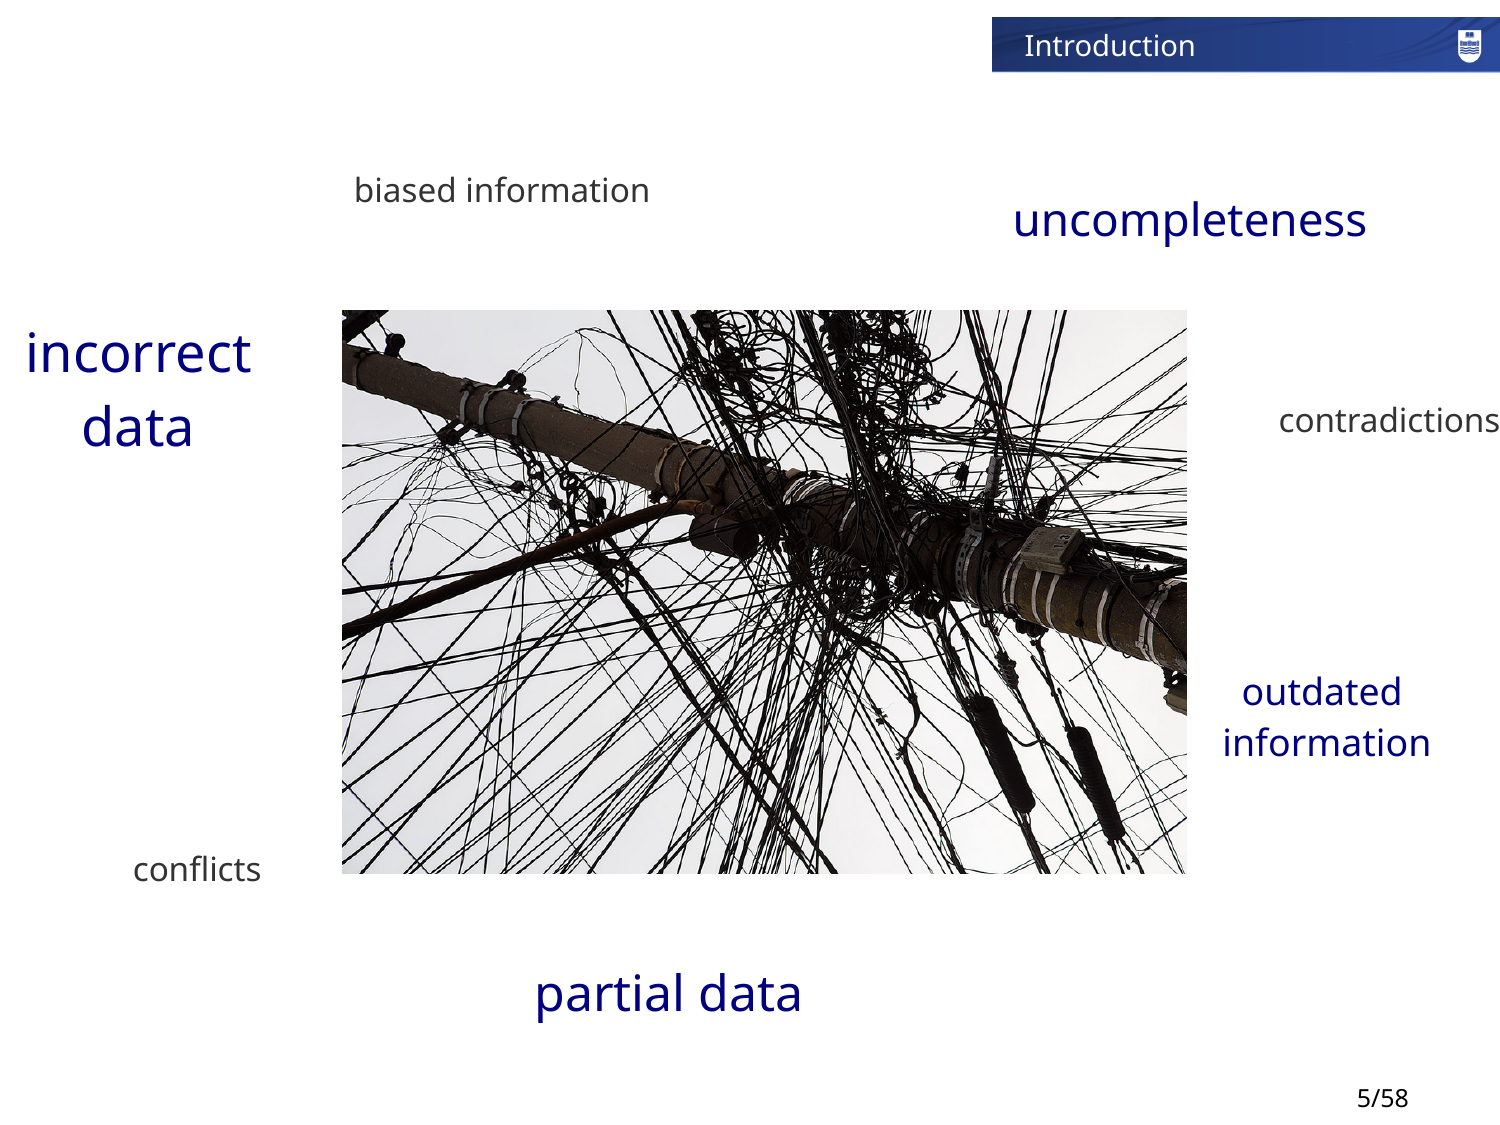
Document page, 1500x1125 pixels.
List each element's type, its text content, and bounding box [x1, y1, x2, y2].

text_box uncompleteness [998, 179, 1419, 249]
text_box partial data [519, 950, 839, 1024]
text_box outdated information [1201, 657, 1453, 760]
text_box Introduction [1009, 17, 1483, 67]
picture [342, 310, 1187, 875]
text_box conflicts [118, 838, 293, 893]
text_box biased information [339, 159, 739, 214]
picture [992, 17, 1500, 73]
text_box incorrect data [0, 307, 308, 448]
text_box contradictions [1263, 389, 1500, 444]
